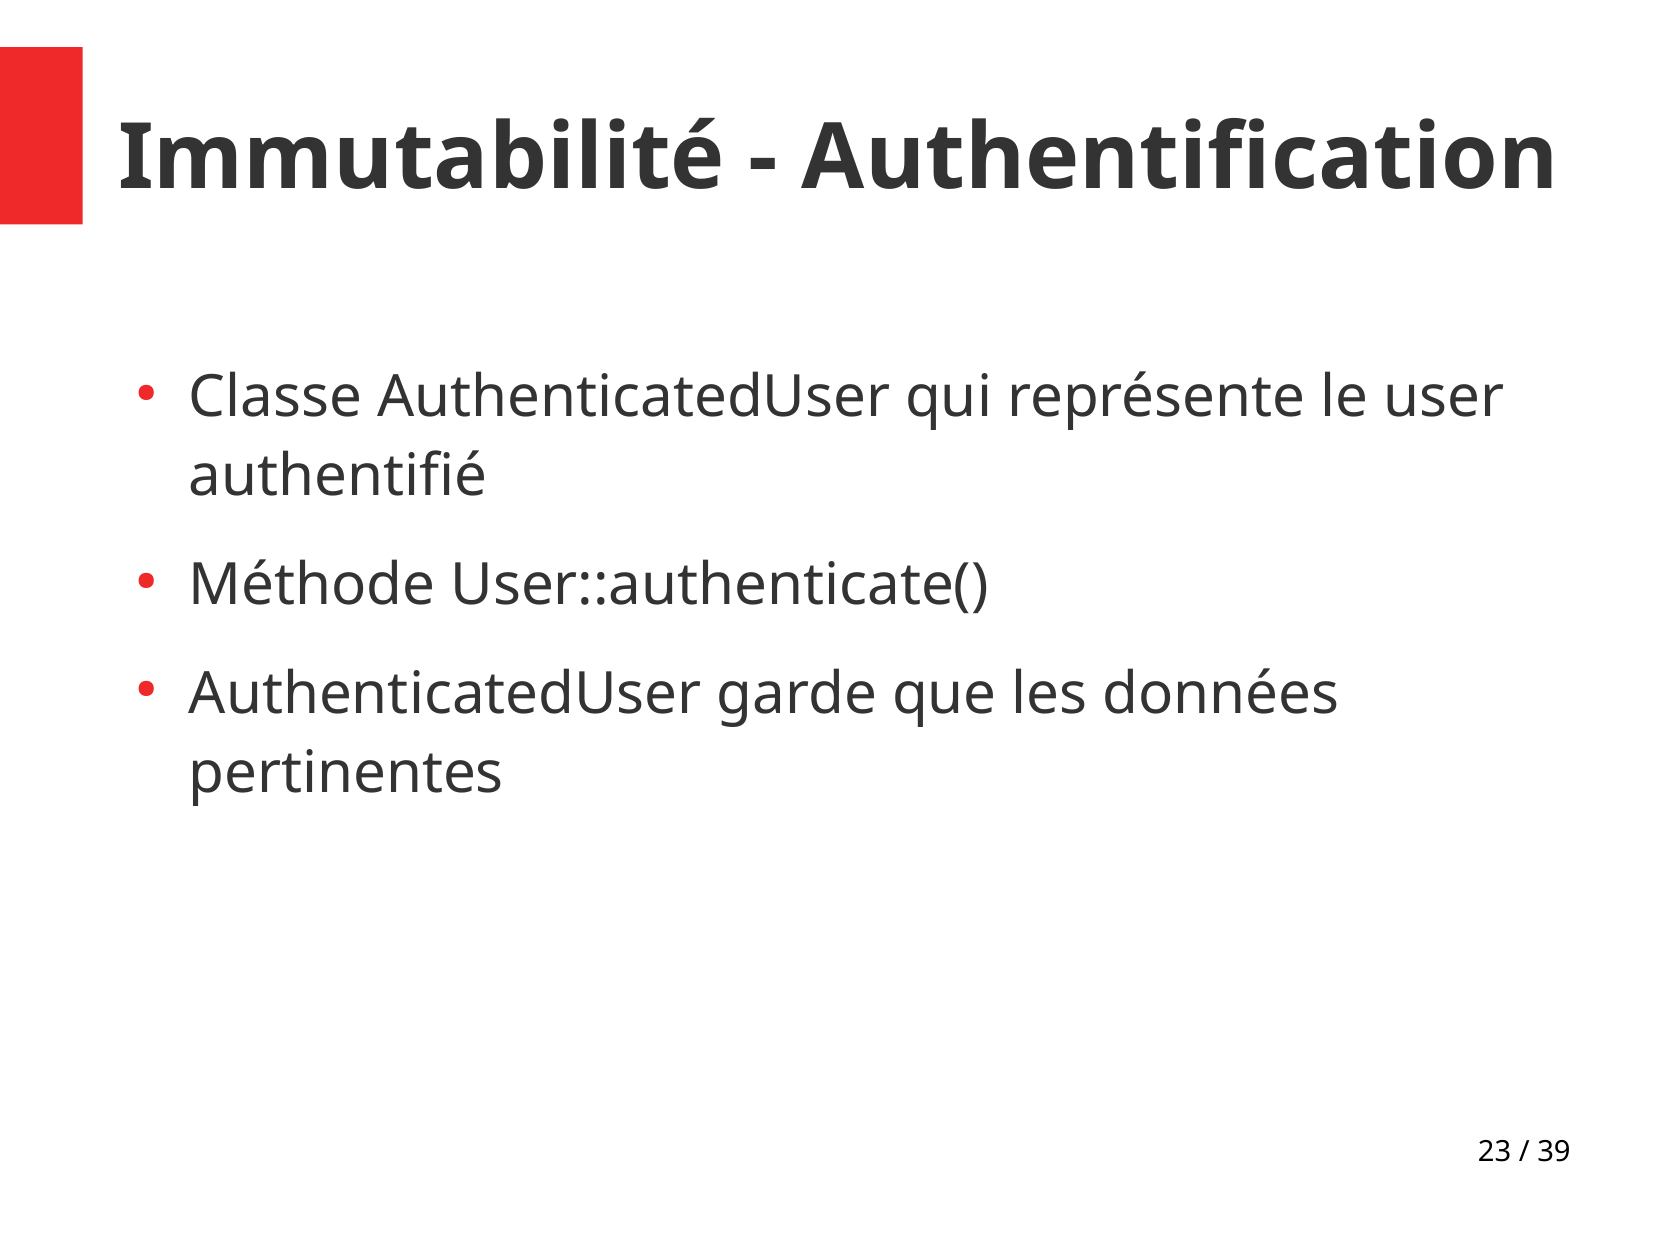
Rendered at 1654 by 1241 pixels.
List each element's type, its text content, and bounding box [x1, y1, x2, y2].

list Classe AuthenticatedUser qui représente le user authentifié Méthode User::authenticate() AuthenticatedUser garde que les données pertinentes [118, 354, 1536, 1074]
title Immutabilité - Authentification [118, 49, 1571, 257]
